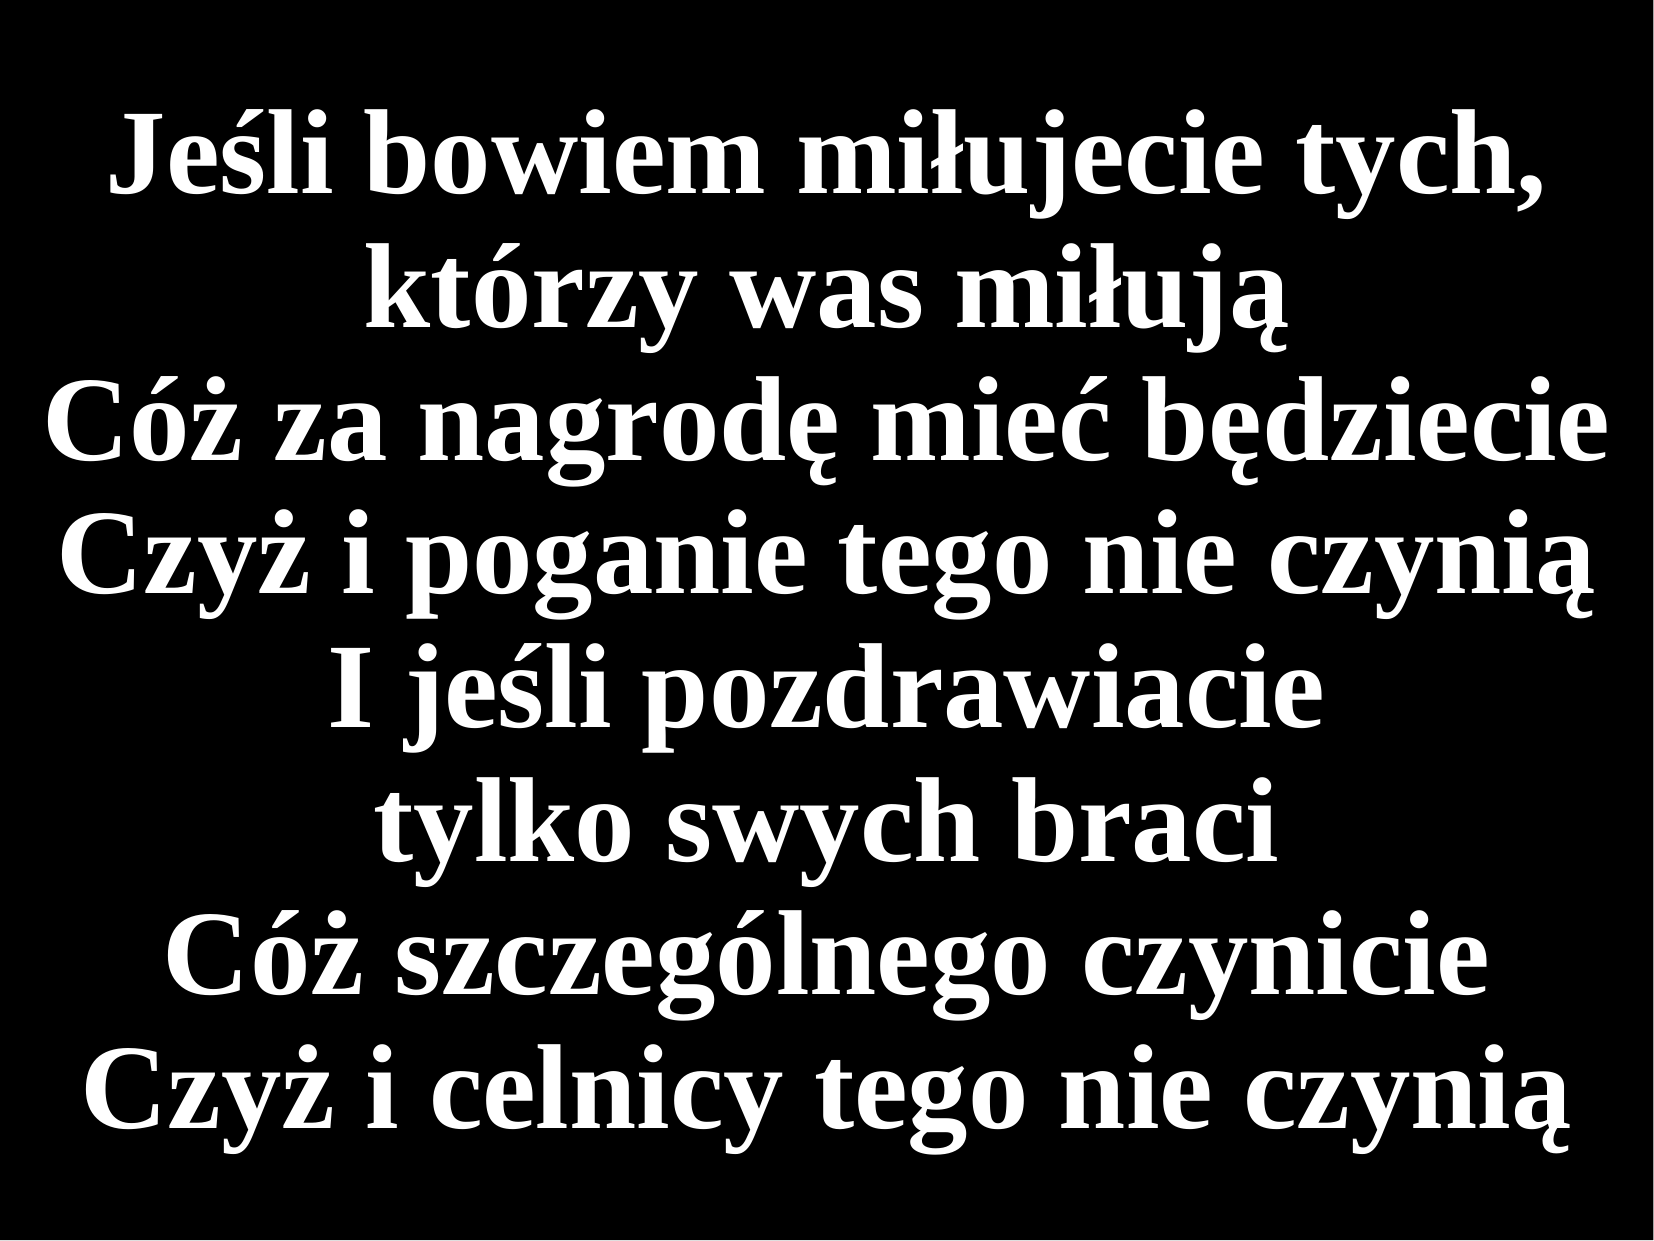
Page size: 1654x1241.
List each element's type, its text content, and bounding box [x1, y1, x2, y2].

title Jeśli bowiem miłujecie tych, którzy was miłują Cóż za nagrodę mieć będziecie Czyż i poganie tego nie czynią I jeśli pozdrawiacie tylko swych braci Cóż szczególnego czynicie Czyż i celnicy tego nie czynią [0, 0, 1654, 1241]
